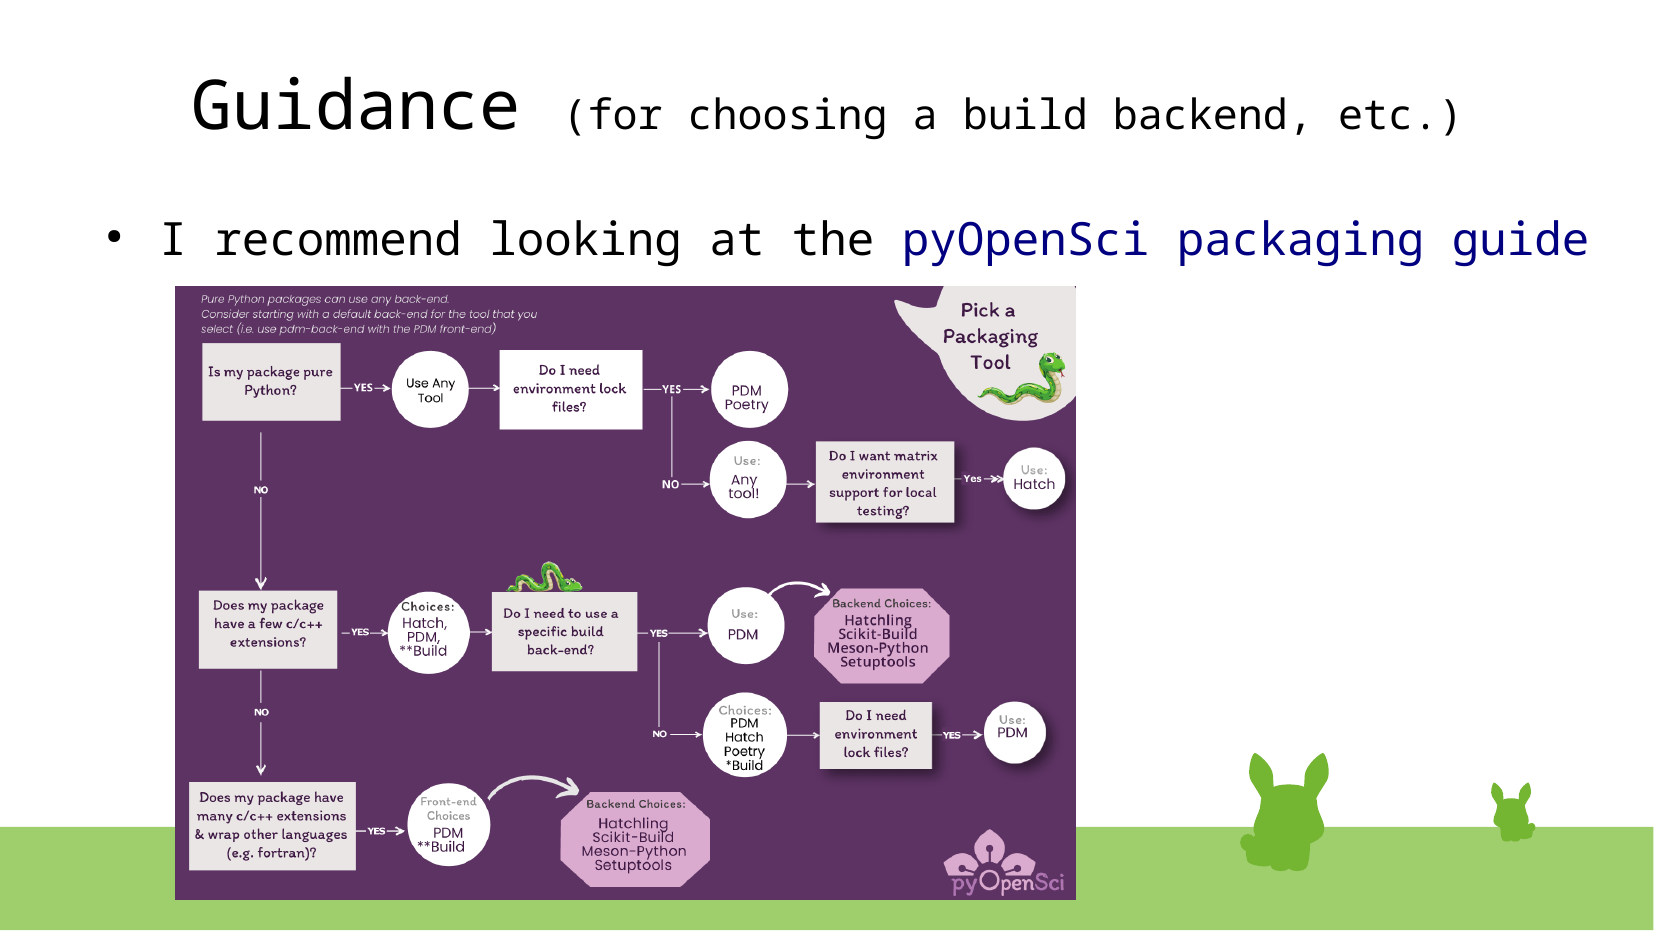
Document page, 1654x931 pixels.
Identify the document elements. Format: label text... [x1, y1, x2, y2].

list I recommend looking at the pyOpenSci packaging guide [88, 206, 1613, 739]
title Guidance (for choosing a build backend, etc.) [88, 29, 1565, 178]
picture [175, 286, 1076, 901]
